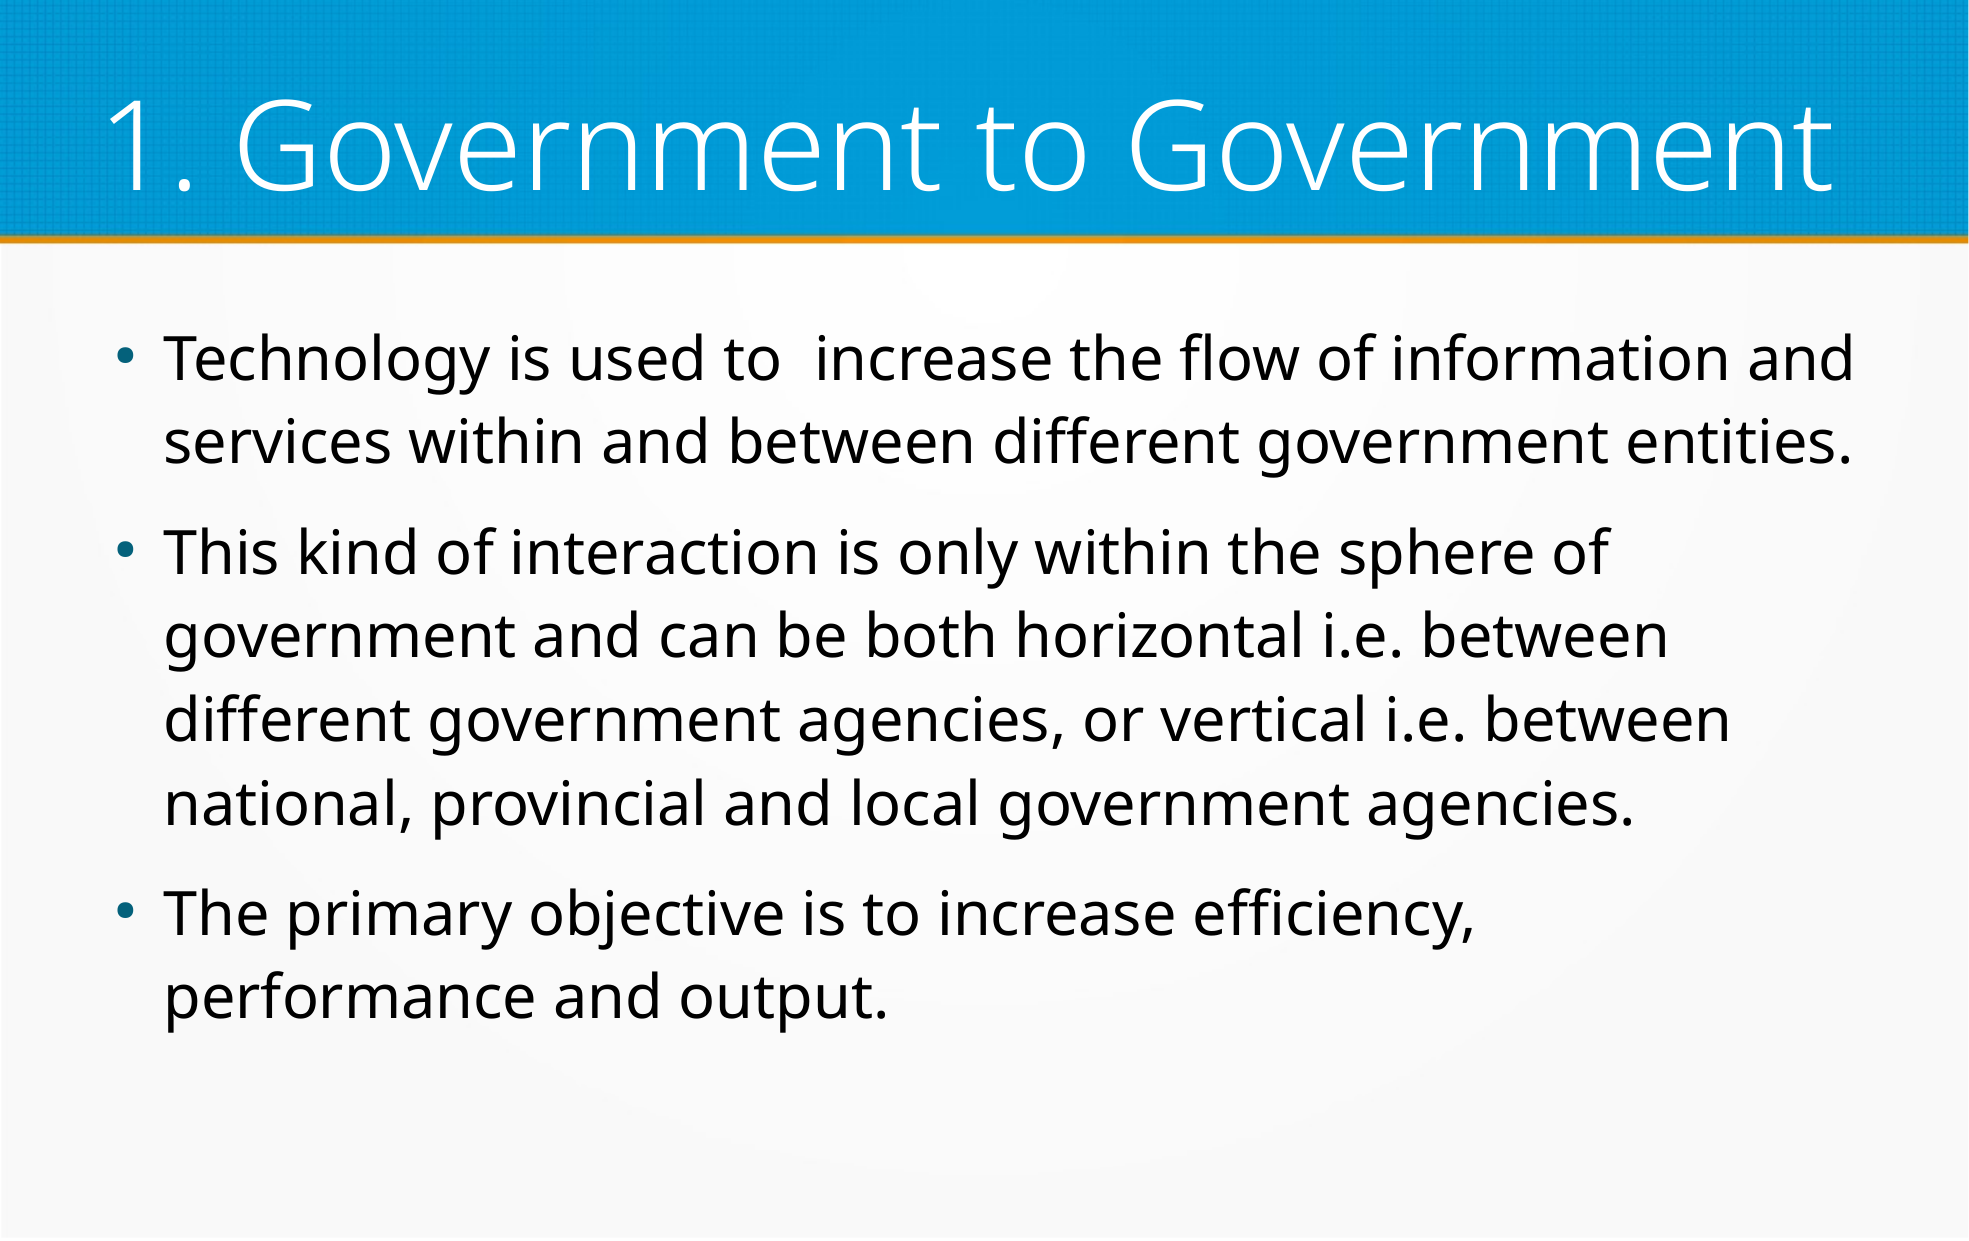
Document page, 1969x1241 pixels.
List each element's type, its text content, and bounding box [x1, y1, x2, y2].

title 1. Government to Government [98, 19, 1870, 227]
picture [0, 233, 1969, 1241]
list Technology is used to increase the flow of information and services within and between different government entities. This kind of interaction is only within the sphere of government and can be both horizontal i.e. between different government agencies, or vertical i.e. between national, provincial and local government agencies. The primary objective is to increase efficiency, performance and output. [98, 315, 1861, 1081]
